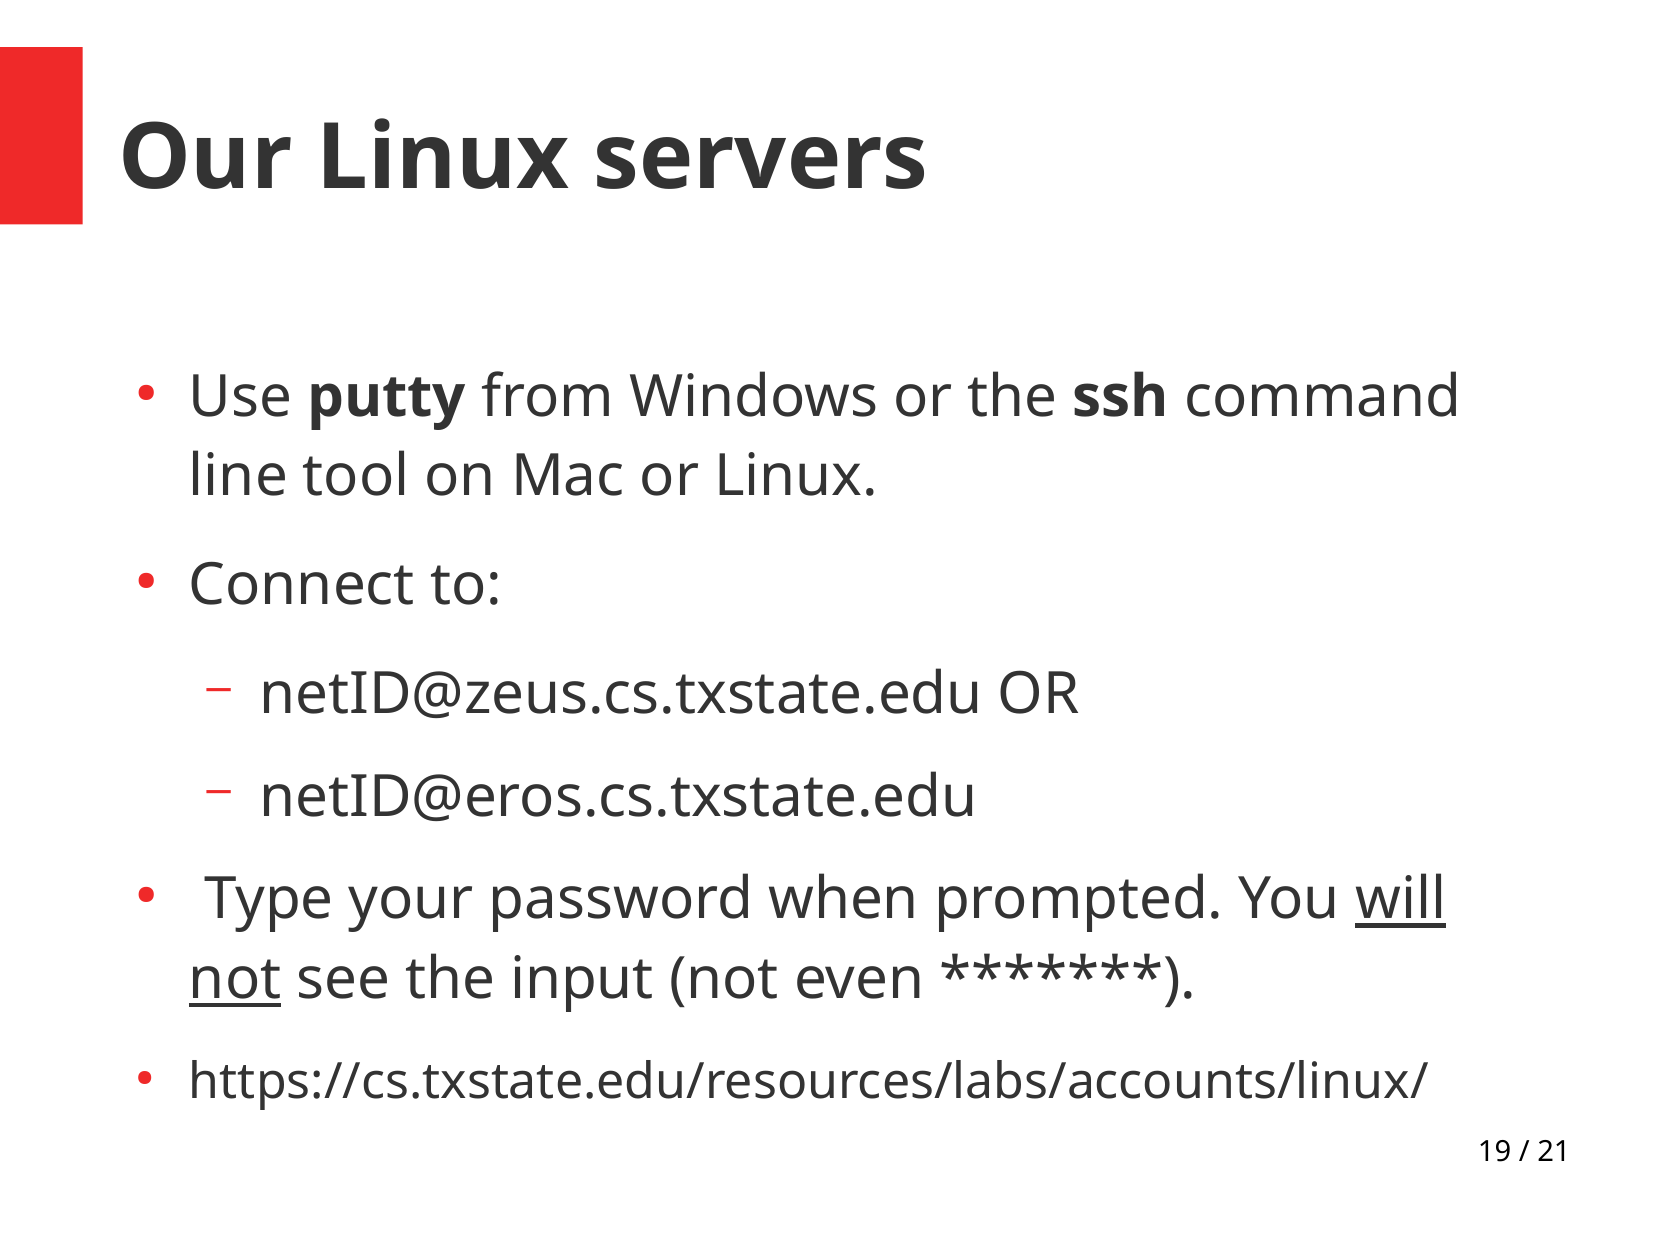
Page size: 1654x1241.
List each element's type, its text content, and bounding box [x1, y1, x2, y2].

list Use putty from Windows or the ssh command line tool on Mac or Linux. Connect to: netID@zeus.cs.txstate.edu OR netID@eros.cs.txstate.edu Type your password when prompted. You will not see the input (not even *******). https://cs.txstate.edu/resources/labs/accounts/linux/ [118, 354, 1536, 1074]
title Our Linux servers [118, 49, 1571, 257]
